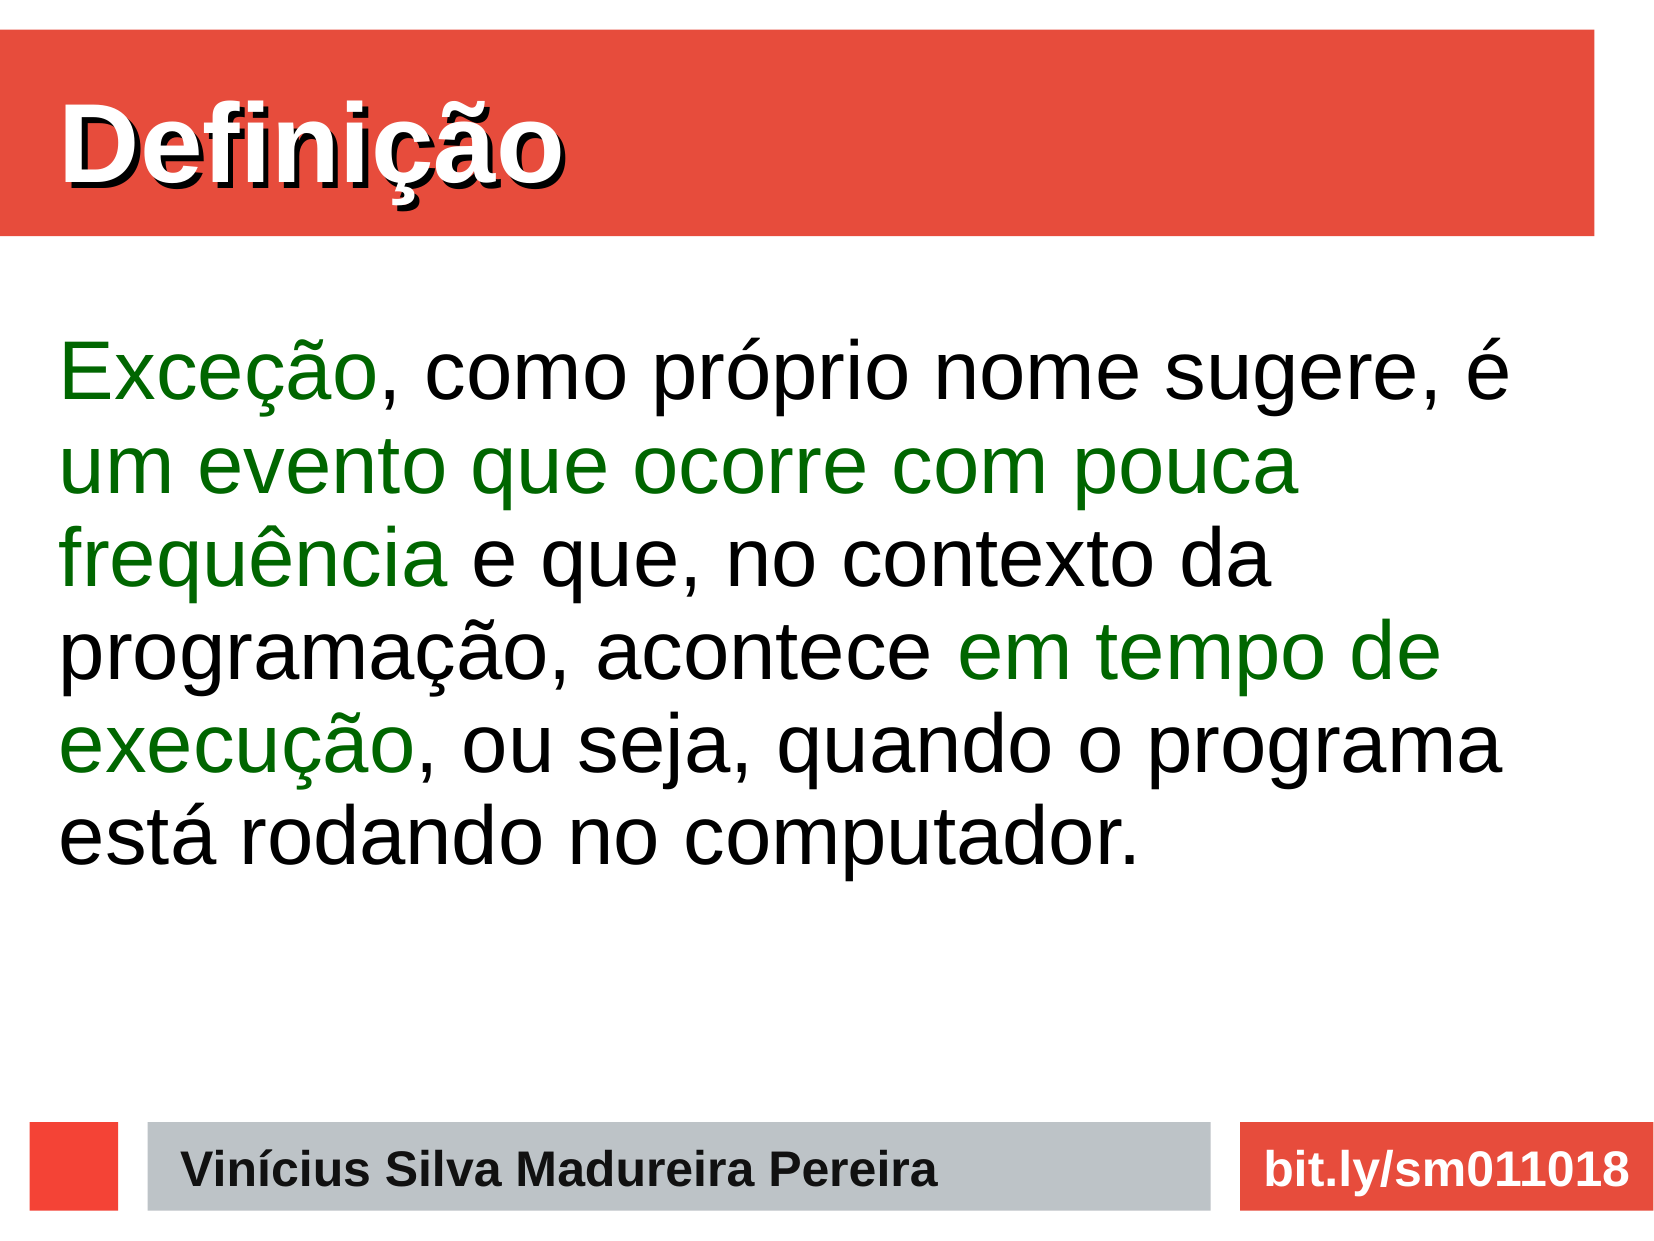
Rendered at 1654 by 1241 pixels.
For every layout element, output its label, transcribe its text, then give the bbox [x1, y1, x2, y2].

title Definição [59, 59, 1595, 207]
text_box Vinícius Silva Madureira Pereira [165, 1133, 1170, 1205]
text_box bit.ly/sm011018 [1228, 1133, 1654, 1205]
list Exceção, como próprio nome sugere, é um evento que ocorre com pouca frequência e que, no contexto da programação, acontece em tempo de execução, ou seja, quando o programa está rodando no computador. [59, 324, 1565, 1093]
